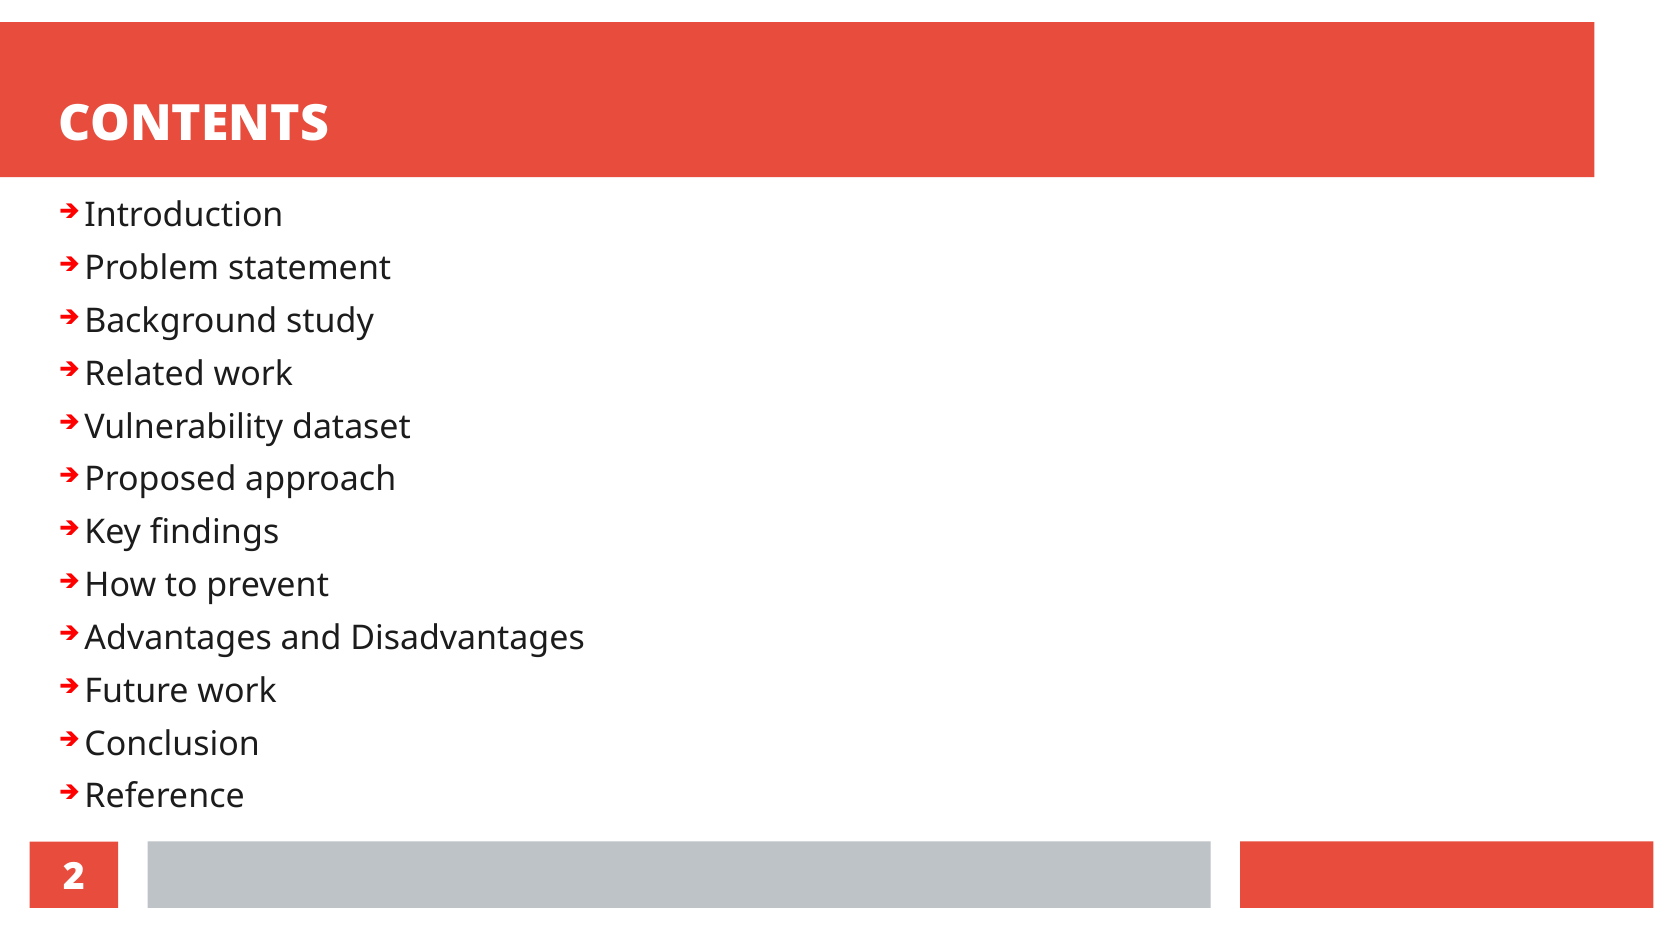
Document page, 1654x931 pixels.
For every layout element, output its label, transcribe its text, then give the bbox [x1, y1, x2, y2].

title CONTENTS [59, 44, 1595, 156]
list Introduction Problem statement Background study Related work Vulnerability dataset Proposed approach Key findings How to prevent Advantages and Disadvantages Future work Conclusion Reference [59, 188, 1565, 820]
